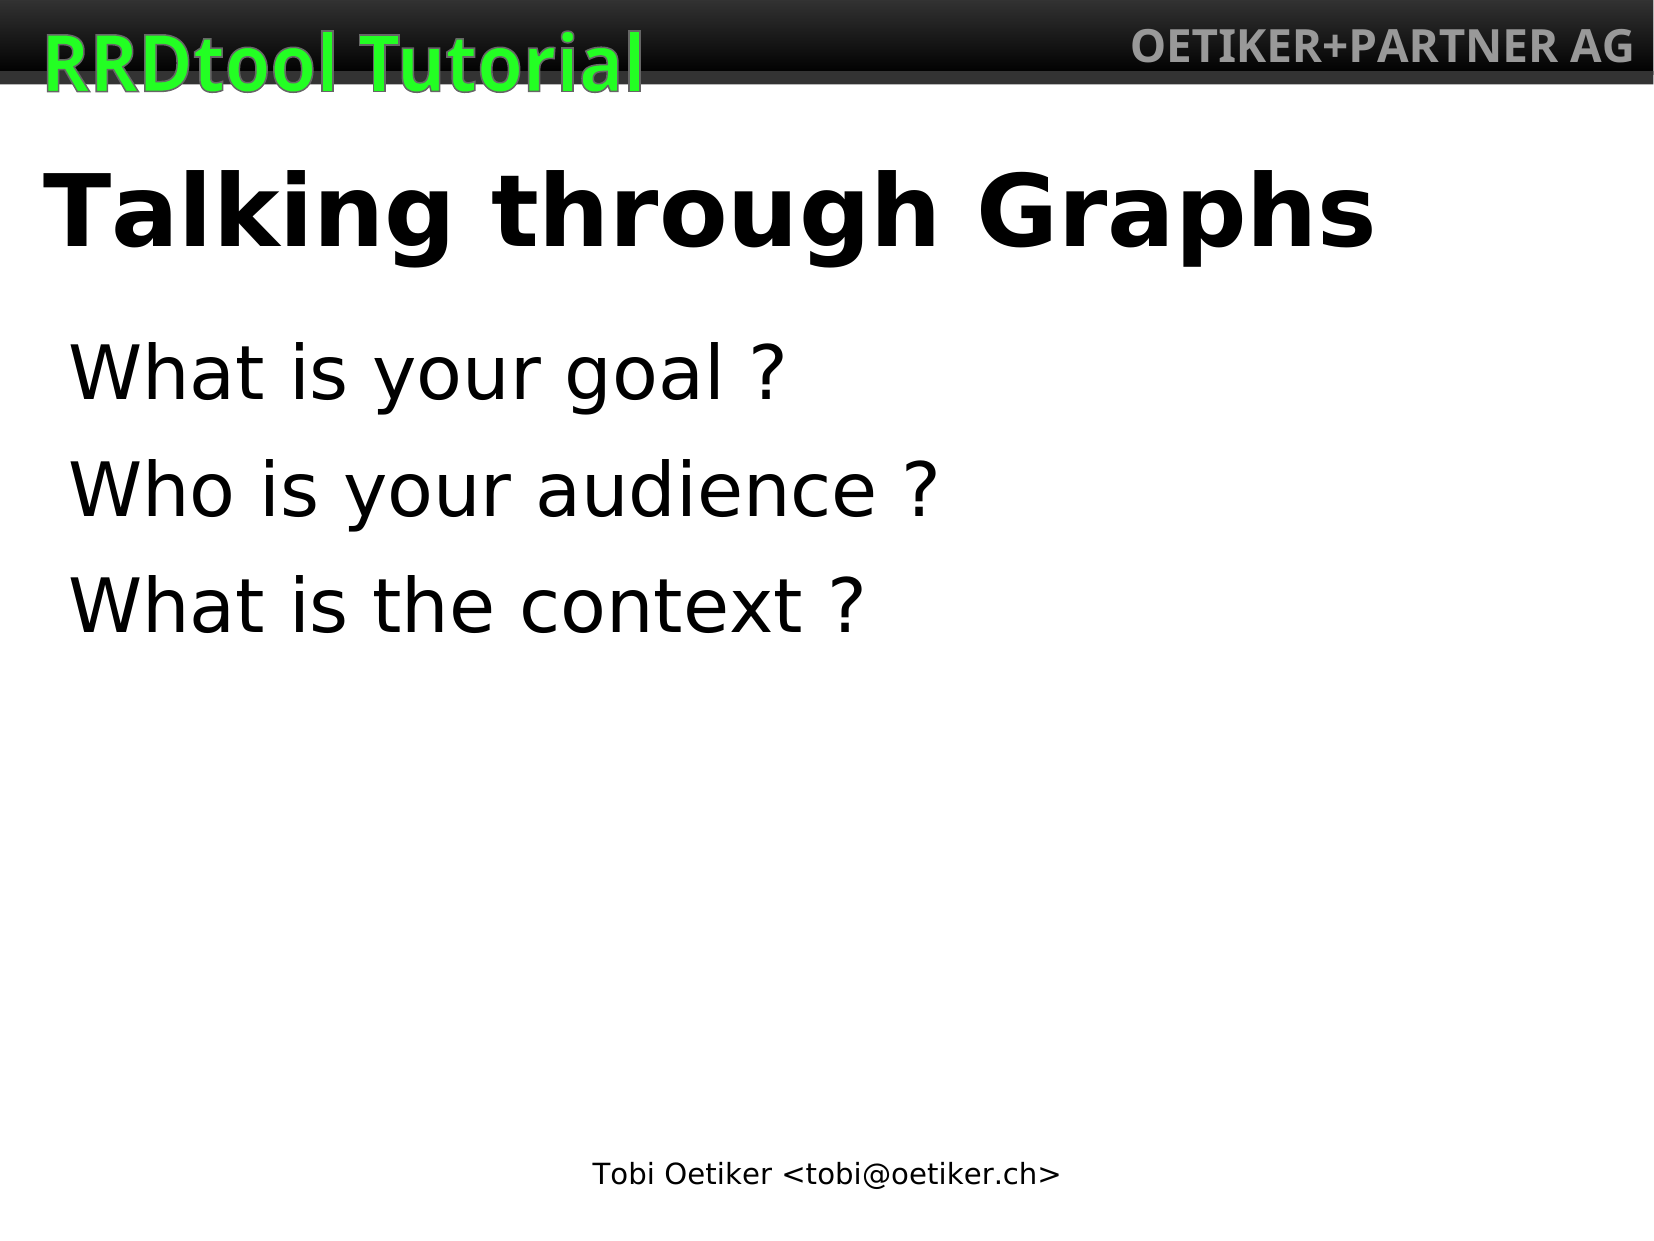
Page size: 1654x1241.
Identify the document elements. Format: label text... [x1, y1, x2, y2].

list What is your goal ? Who is your audience ? What is the context ? [50, 329, 1571, 1099]
title Talking through Graphs [43, 137, 1582, 287]
